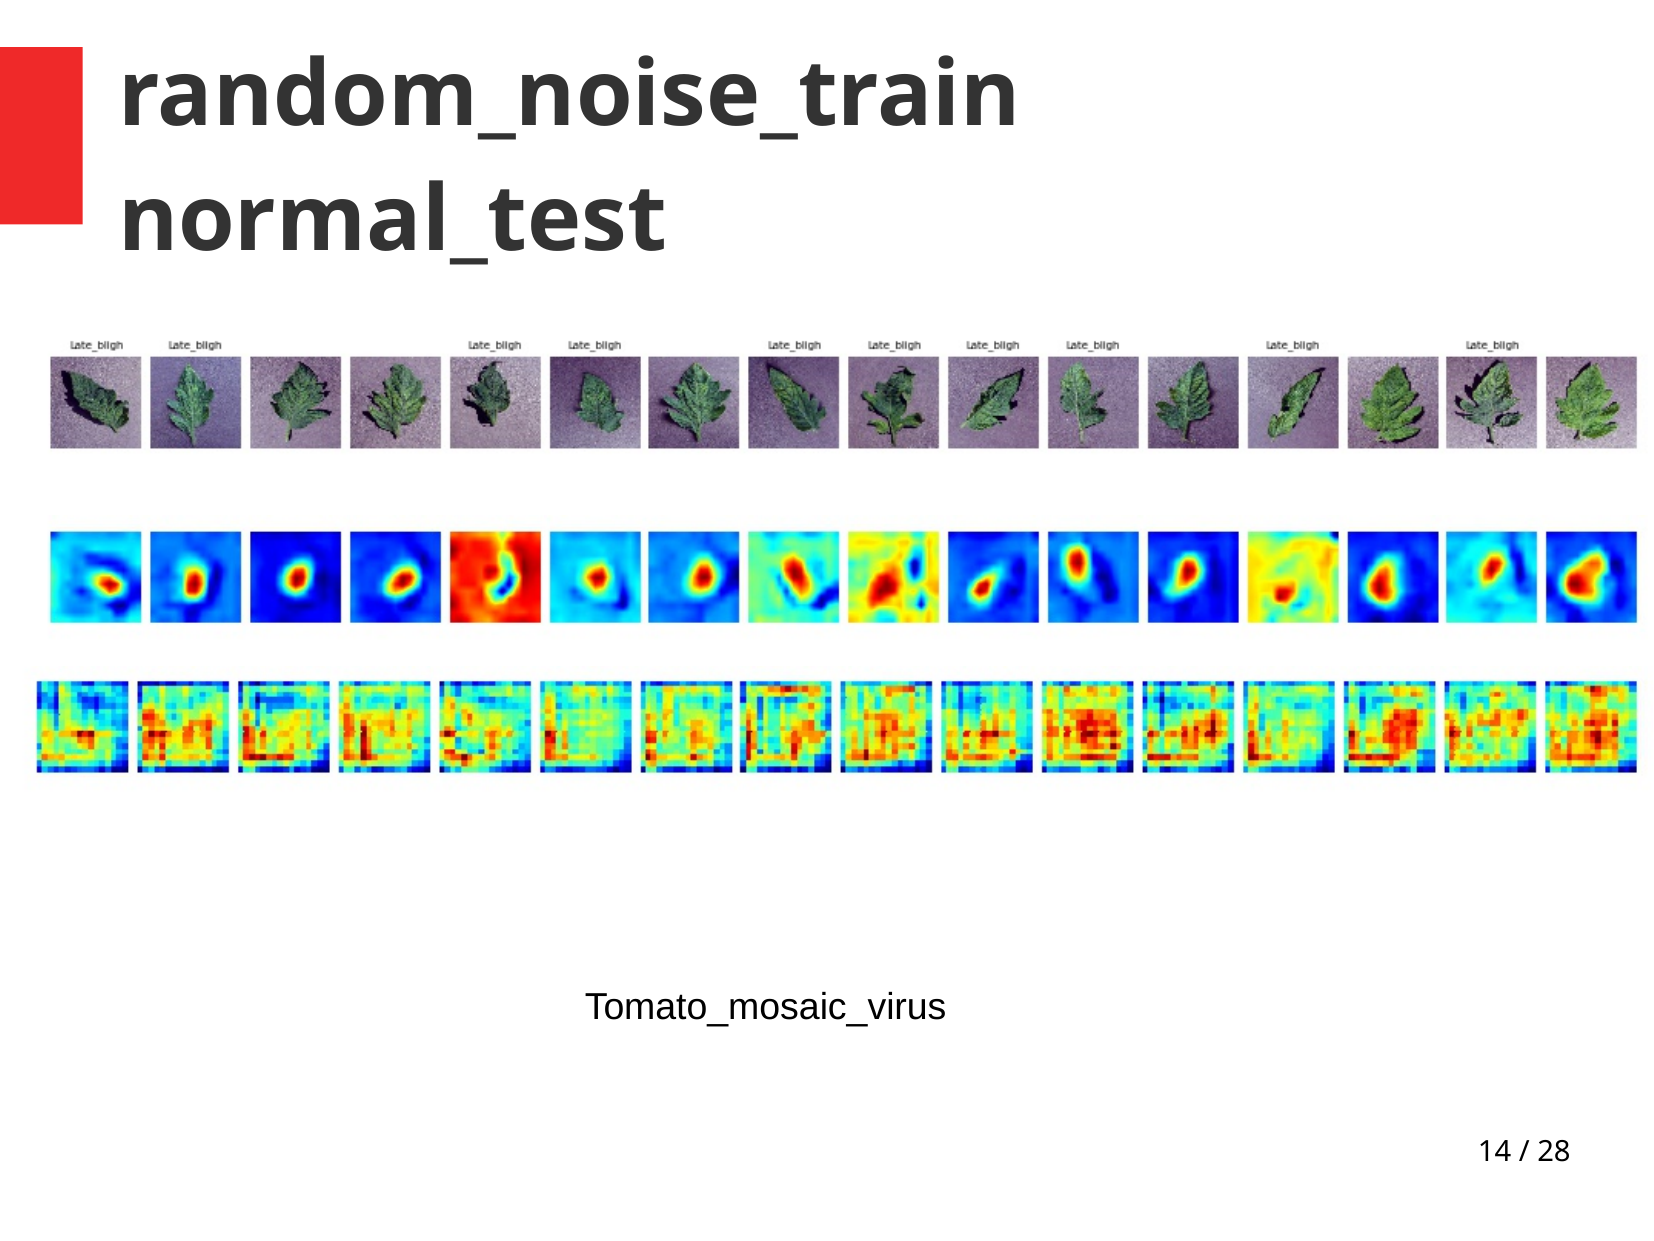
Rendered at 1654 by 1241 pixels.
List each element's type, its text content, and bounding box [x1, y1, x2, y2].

picture [0, 515, 1654, 661]
title random_noise_train normal_test [118, 45, 1571, 260]
text_box Tomato_mosaic_virus [570, 978, 1138, 1036]
picture [0, 666, 1654, 811]
picture [0, 329, 1654, 486]
